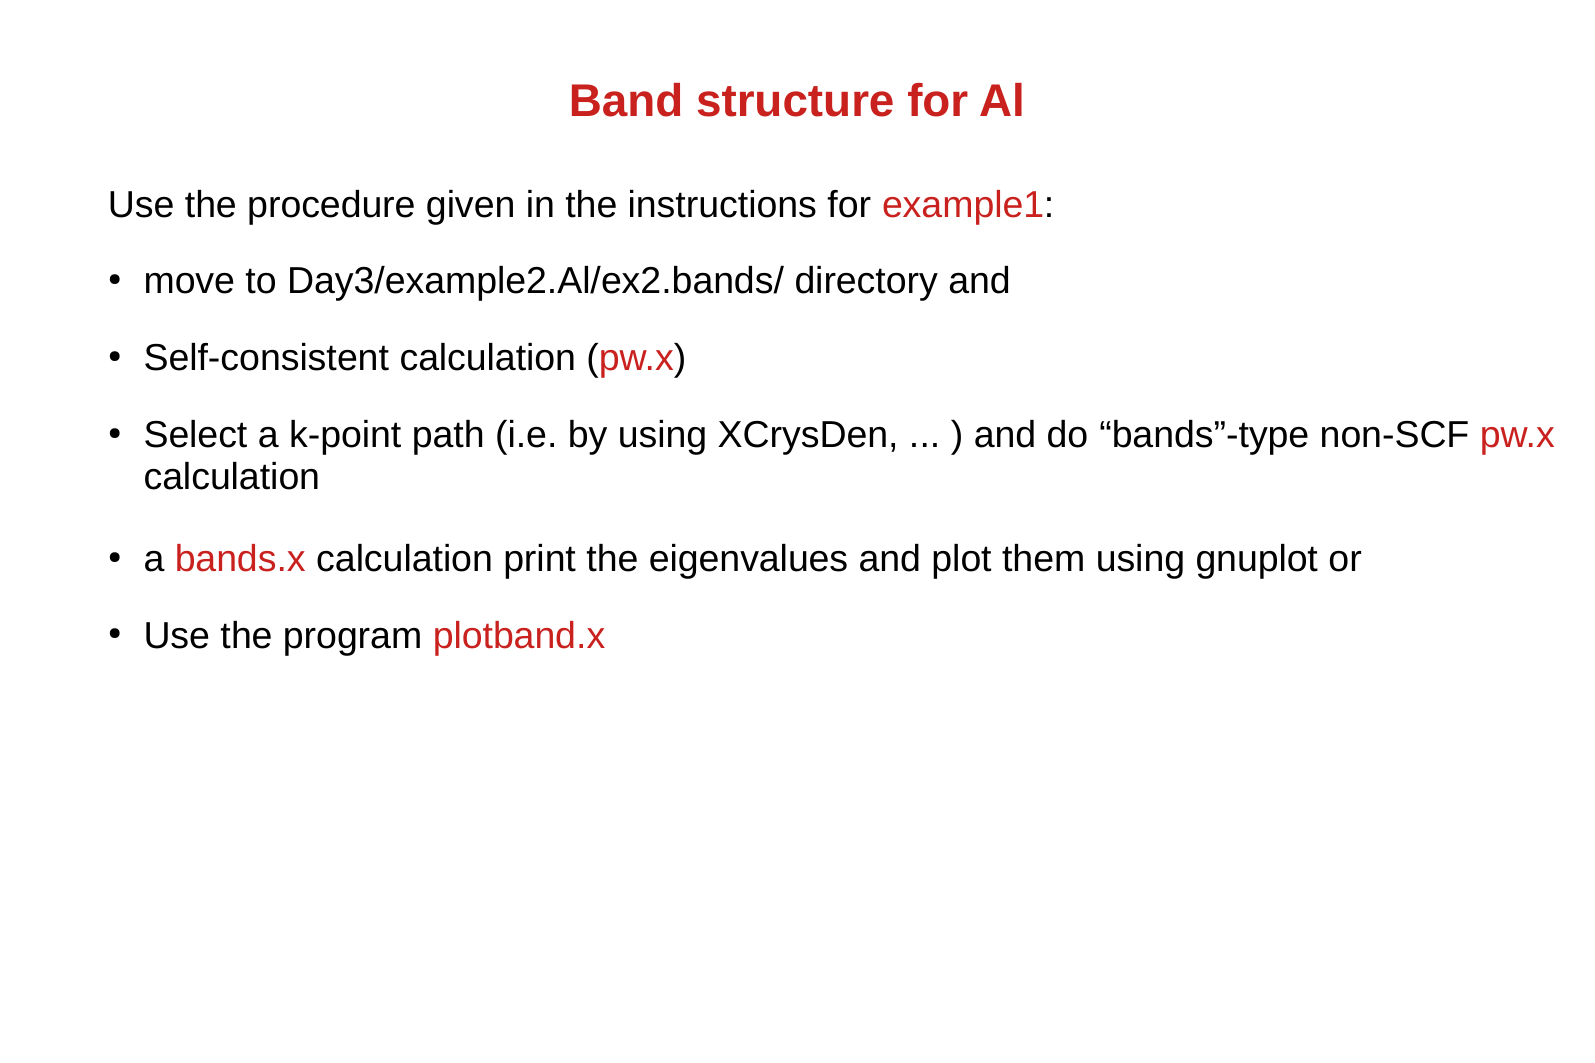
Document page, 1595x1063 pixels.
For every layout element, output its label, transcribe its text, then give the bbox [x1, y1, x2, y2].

text_box move to Day3/example2.Al/ex2.bands/ directory and [93, 252, 1126, 310]
text_box Band structure for Al [76, 67, 1519, 144]
text_box Use the procedure given in the instructions for example1: [93, 175, 1126, 233]
text_box Self-consistent calculation (pw.x) [93, 329, 1126, 387]
text_box Select a k-point path (i.e. by using XCrysDen, ... ) and do “bands”-type non-SCF pw.x calculation [93, 406, 1591, 505]
text_box Use the program plotband.x [93, 606, 1591, 664]
text_box a bands.x calculation print the eigenvalues and plot them using gnuplot or [93, 530, 1591, 587]
